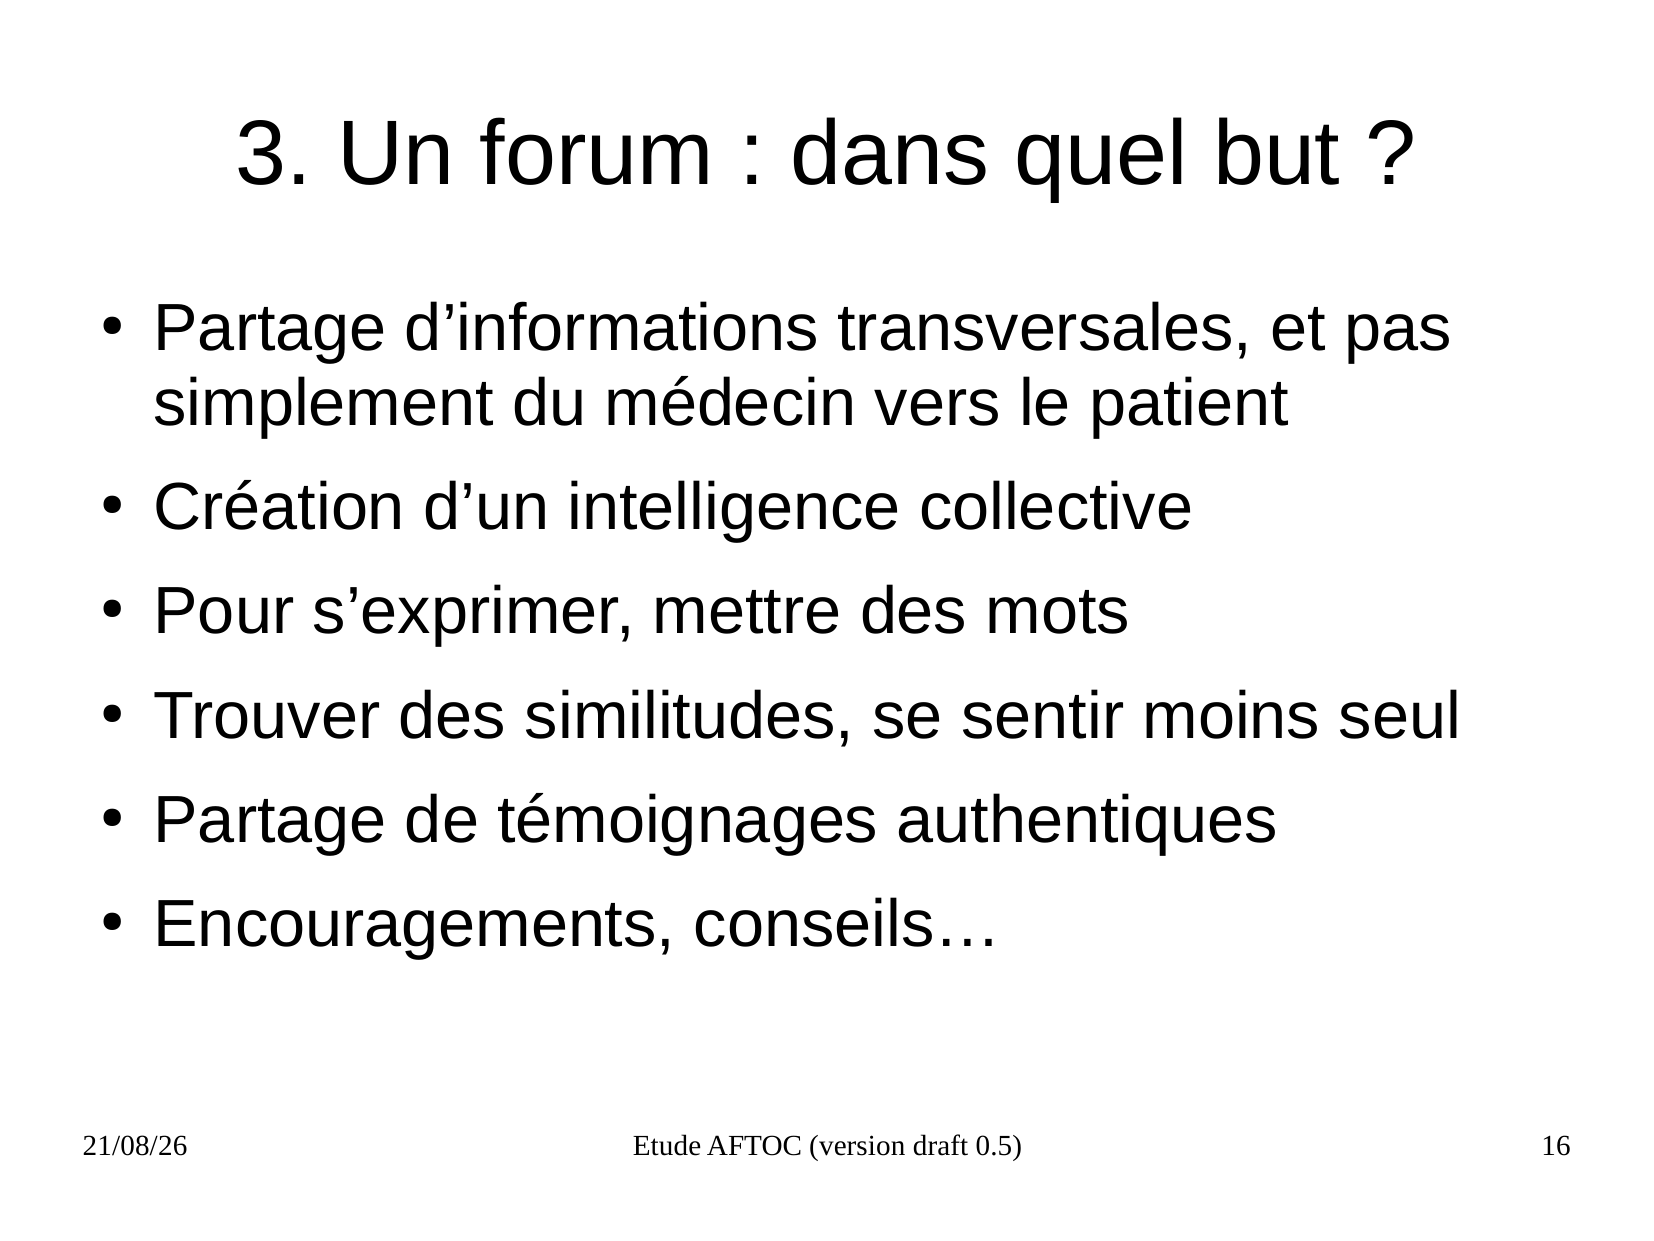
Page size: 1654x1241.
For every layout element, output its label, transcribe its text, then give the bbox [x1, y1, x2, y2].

title 3. Un forum : dans quel but ? [82, 49, 1571, 257]
list Partage d’informations transversales, et pas simplement du médecin vers le patient Création d’un intelligence collective Pour s’exprimer, mettre des mots Trouver des similitudes, se sentir moins seul Partage de témoignages authentiques Encouragements, conseils… [82, 290, 1571, 1010]
